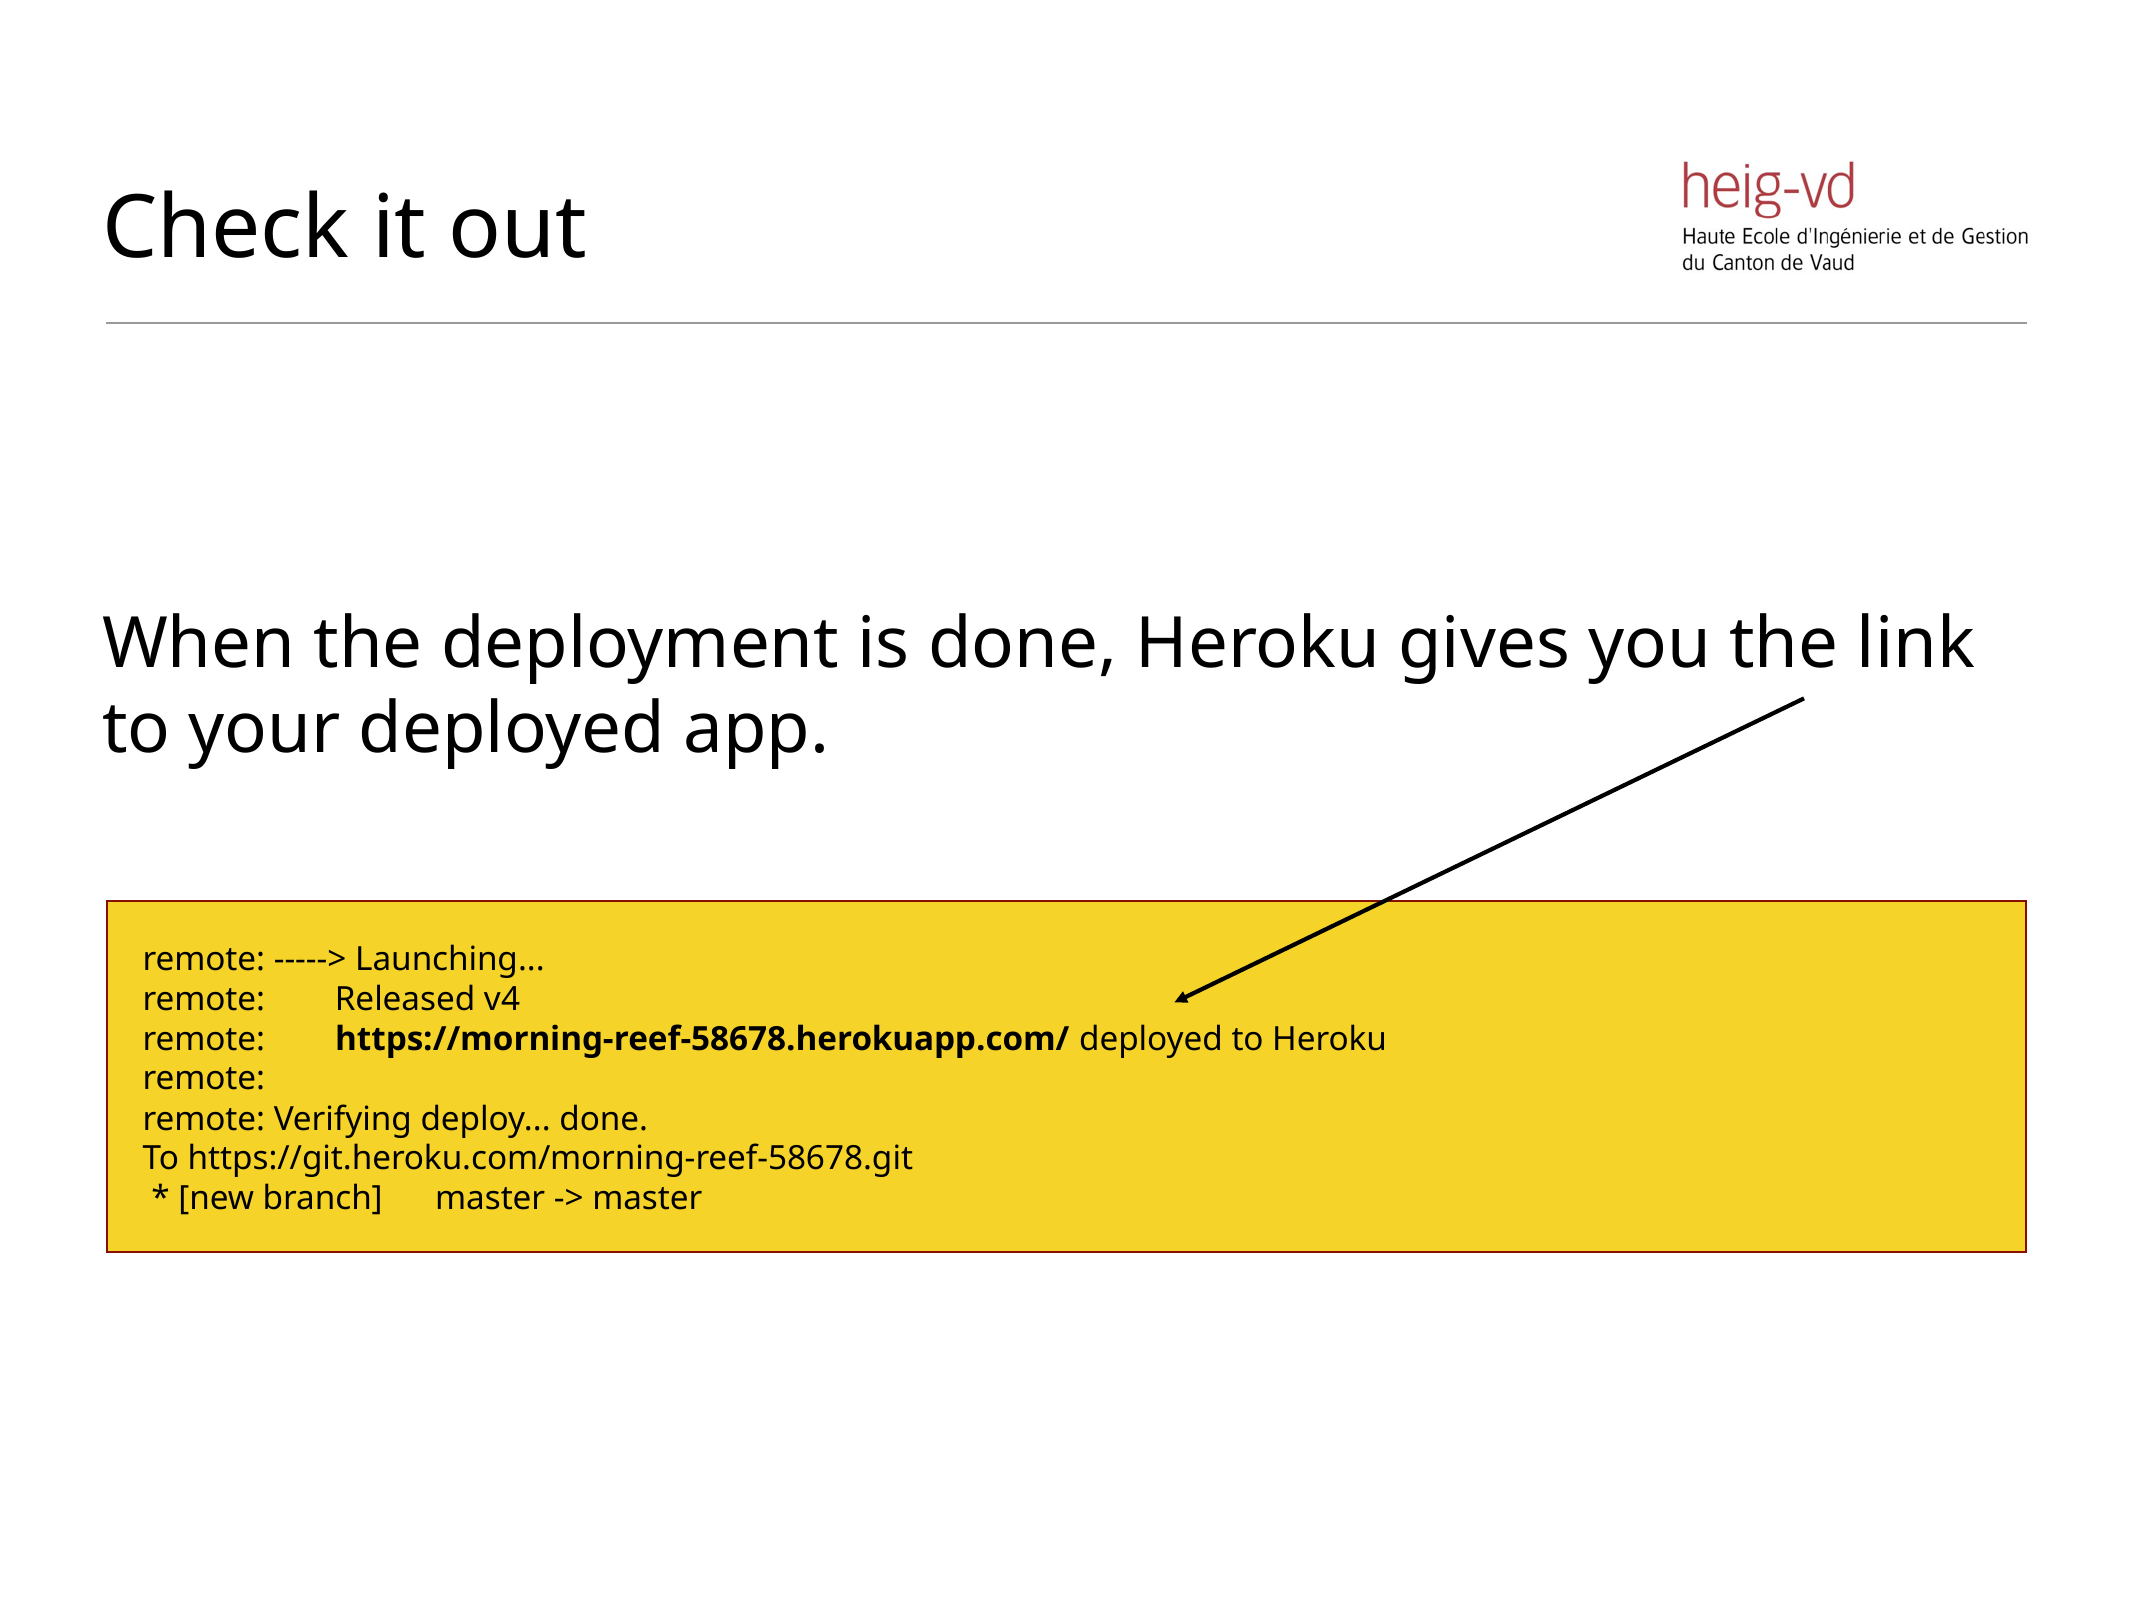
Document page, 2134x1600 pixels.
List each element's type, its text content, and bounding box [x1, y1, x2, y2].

title Check it out [93, 54, 2040, 284]
text_box When the deployment is done, Heroku gives you the link to your deployed app. [93, 588, 2040, 775]
text_box remote: -----> Launching... remote: Released v4 remote: https://morning-reef-58678.herokuapp.com/ deployed to Heroku remote: remote: Verifying deploy... done. To https://git.heroku.com/morning-reef-58678.git * [new branch] master -> master [107, 901, 2027, 1252]
